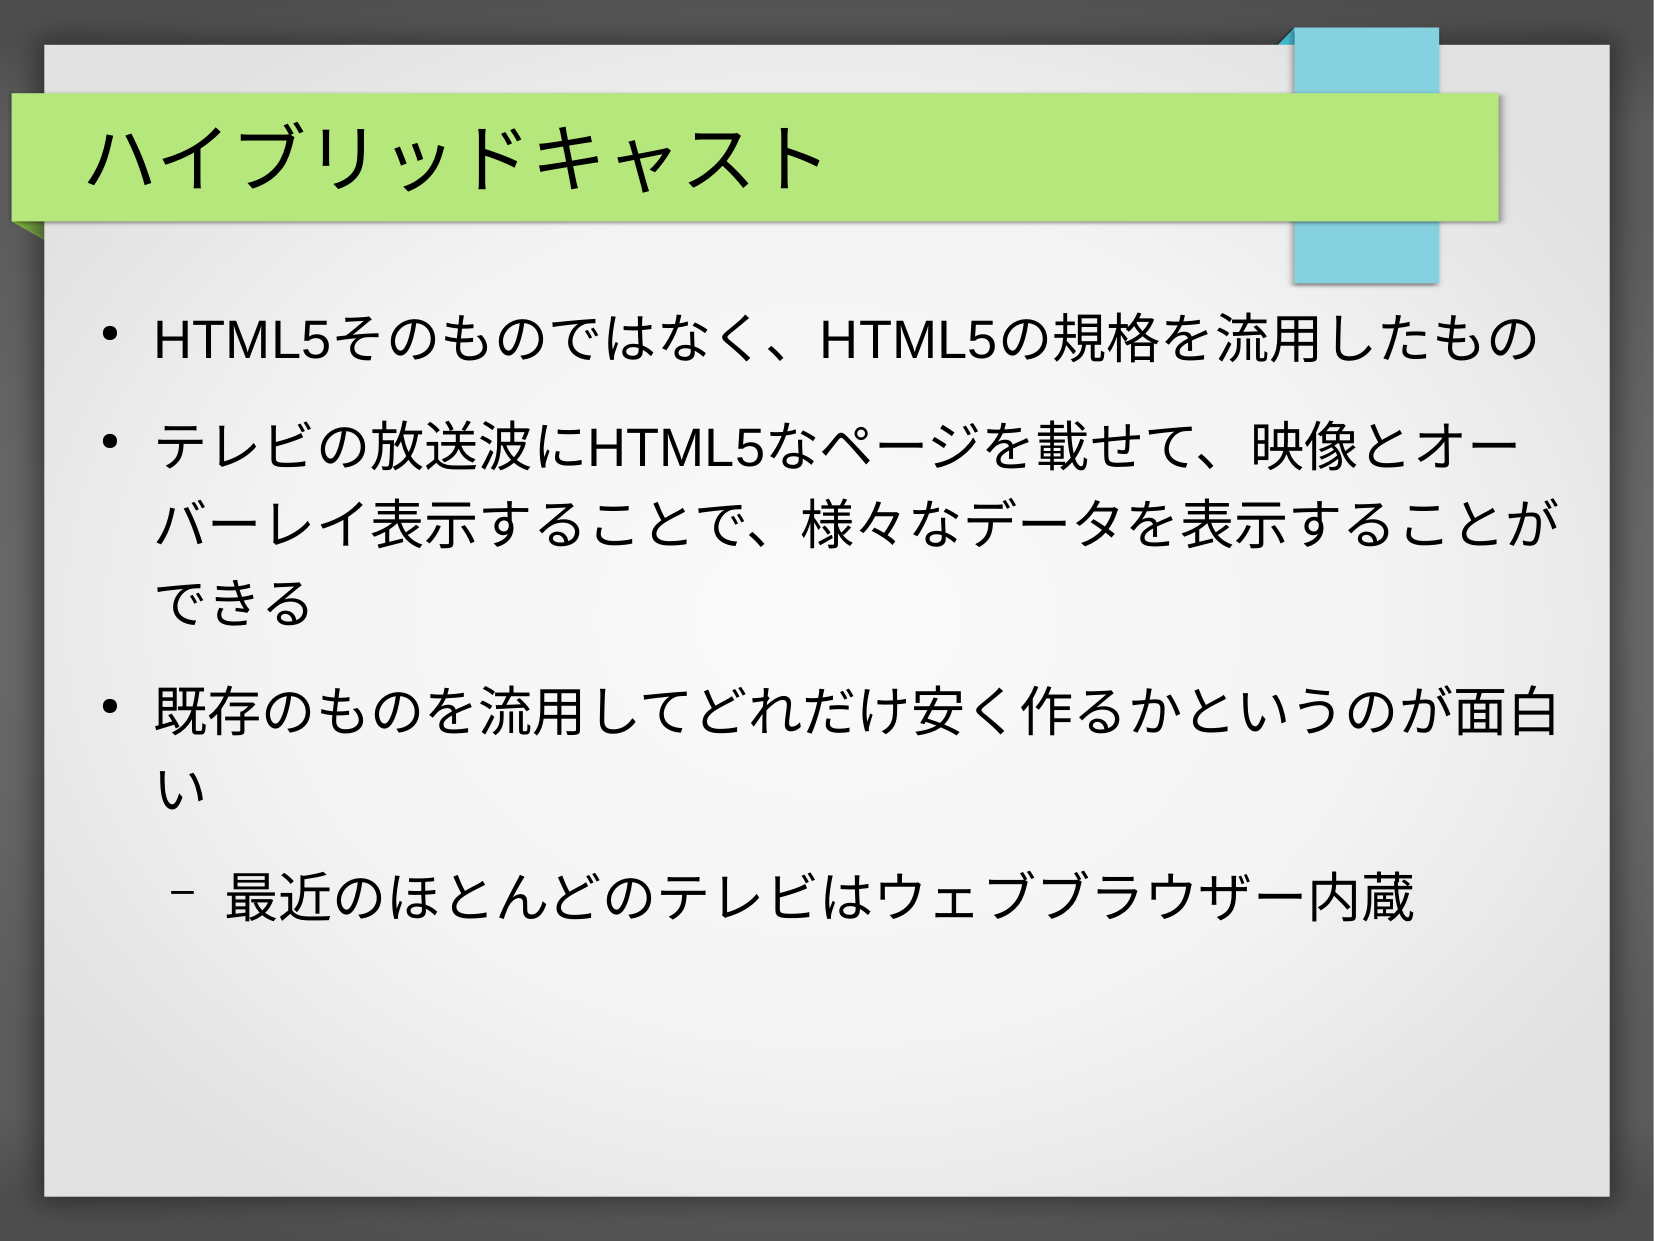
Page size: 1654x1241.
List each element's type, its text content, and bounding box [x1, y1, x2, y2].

title ハイブリッドキャスト [82, 94, 1264, 213]
list HTML5そのものではなく、HTML5の規格を流用したもの テレビの放送波にHTML5なページを載せて、映像とオーバーレイ表示することで、様々なデータを表示することができる 既存のものを流用してどれだけ安く作るかというのが面白い 最近のほとんどのテレビはウェブブラウザー内蔵 [82, 295, 1571, 1015]
picture [0, 0, 1654, 1241]
